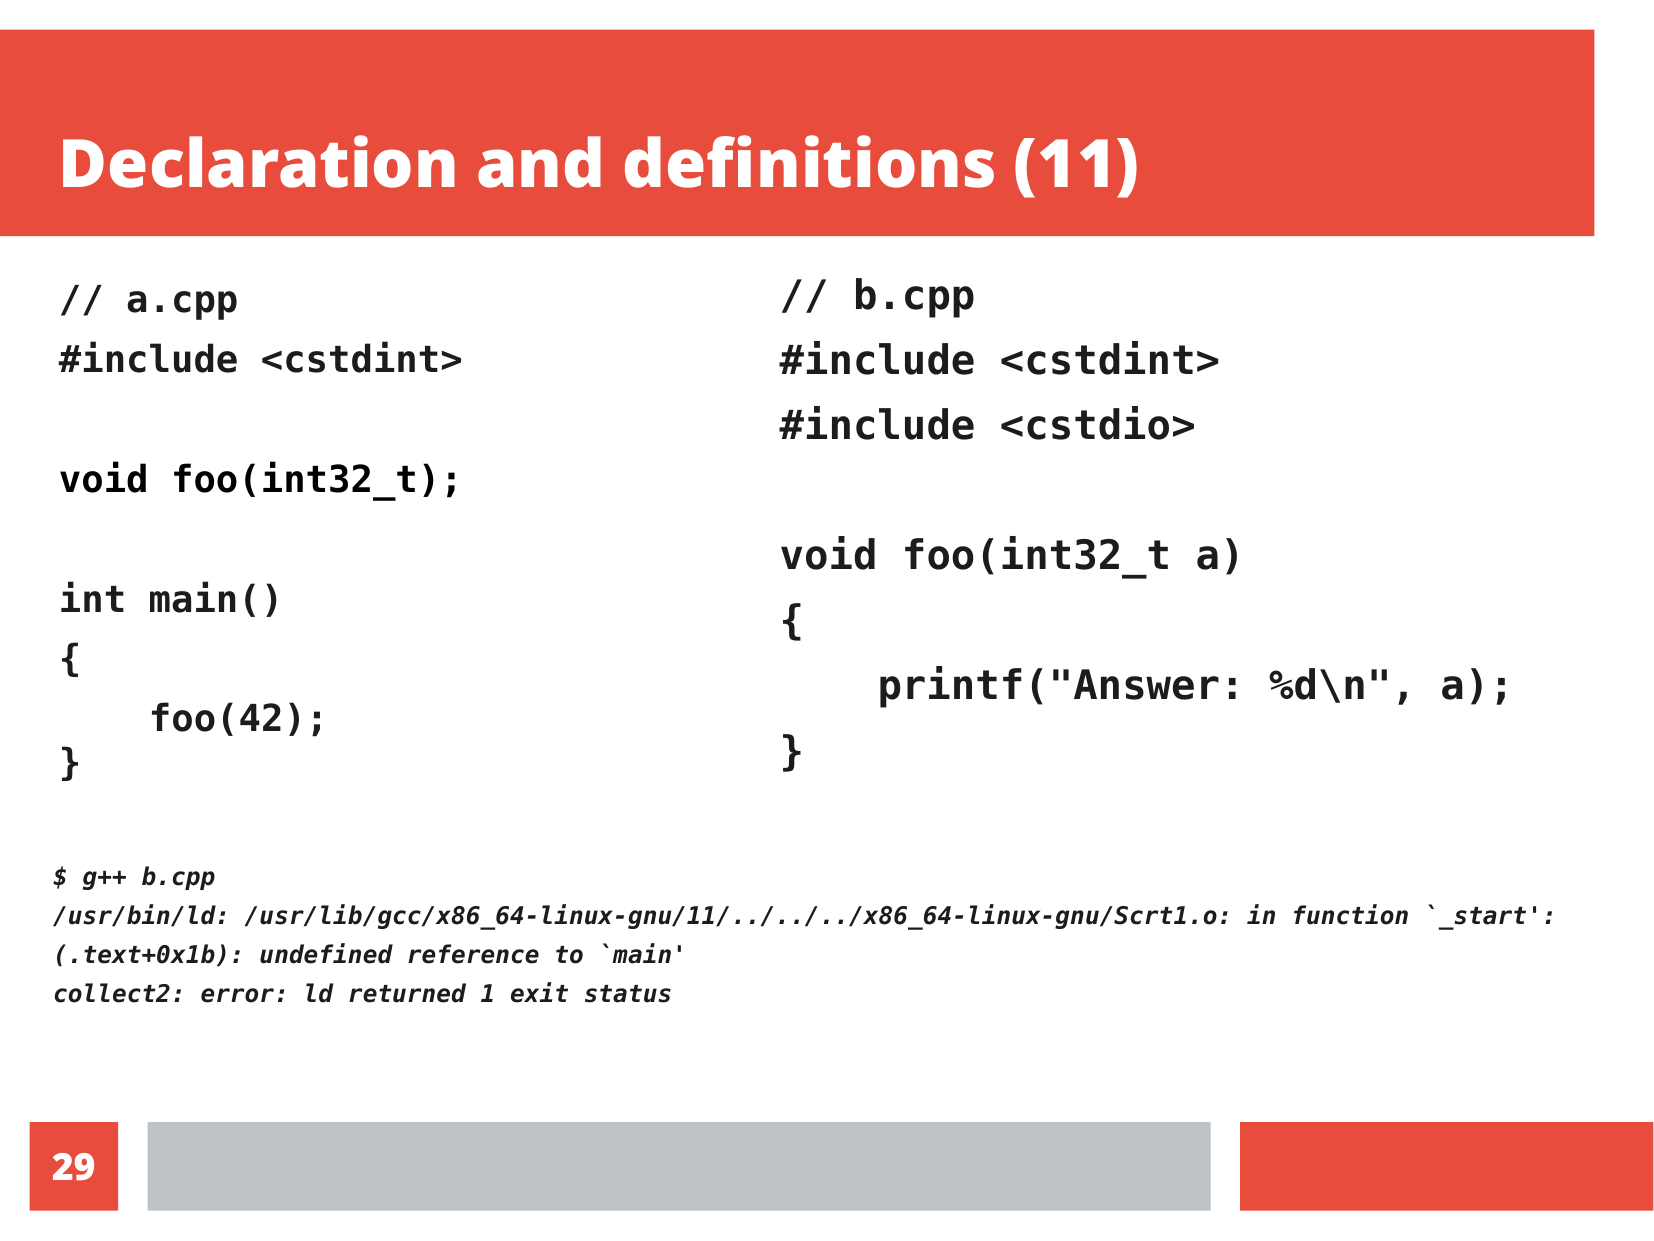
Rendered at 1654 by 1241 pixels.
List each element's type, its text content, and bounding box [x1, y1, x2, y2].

list // a.cpp #include <cstdint> void foo(int32_t); int main() { foo(42); } [59, 277, 591, 792]
list // b.cpp #include <cstdint> #include <cstdio> void foo(int32_t a) { printf("Answer: %d\n", a); } [779, 271, 1619, 780]
title Declaration and definitions (11) [59, 59, 1595, 207]
list $ g++ b.cpp /usr/bin/ld: /usr/lib/gcc/x86_64-linux-gnu/11/../../../x86_64-linux-gnu/Scrt1.o: in function `_start': (.text+0x1b): undefined reference to `main' collect2: error: ld returned 1 exit status [53, 862, 1560, 1040]
